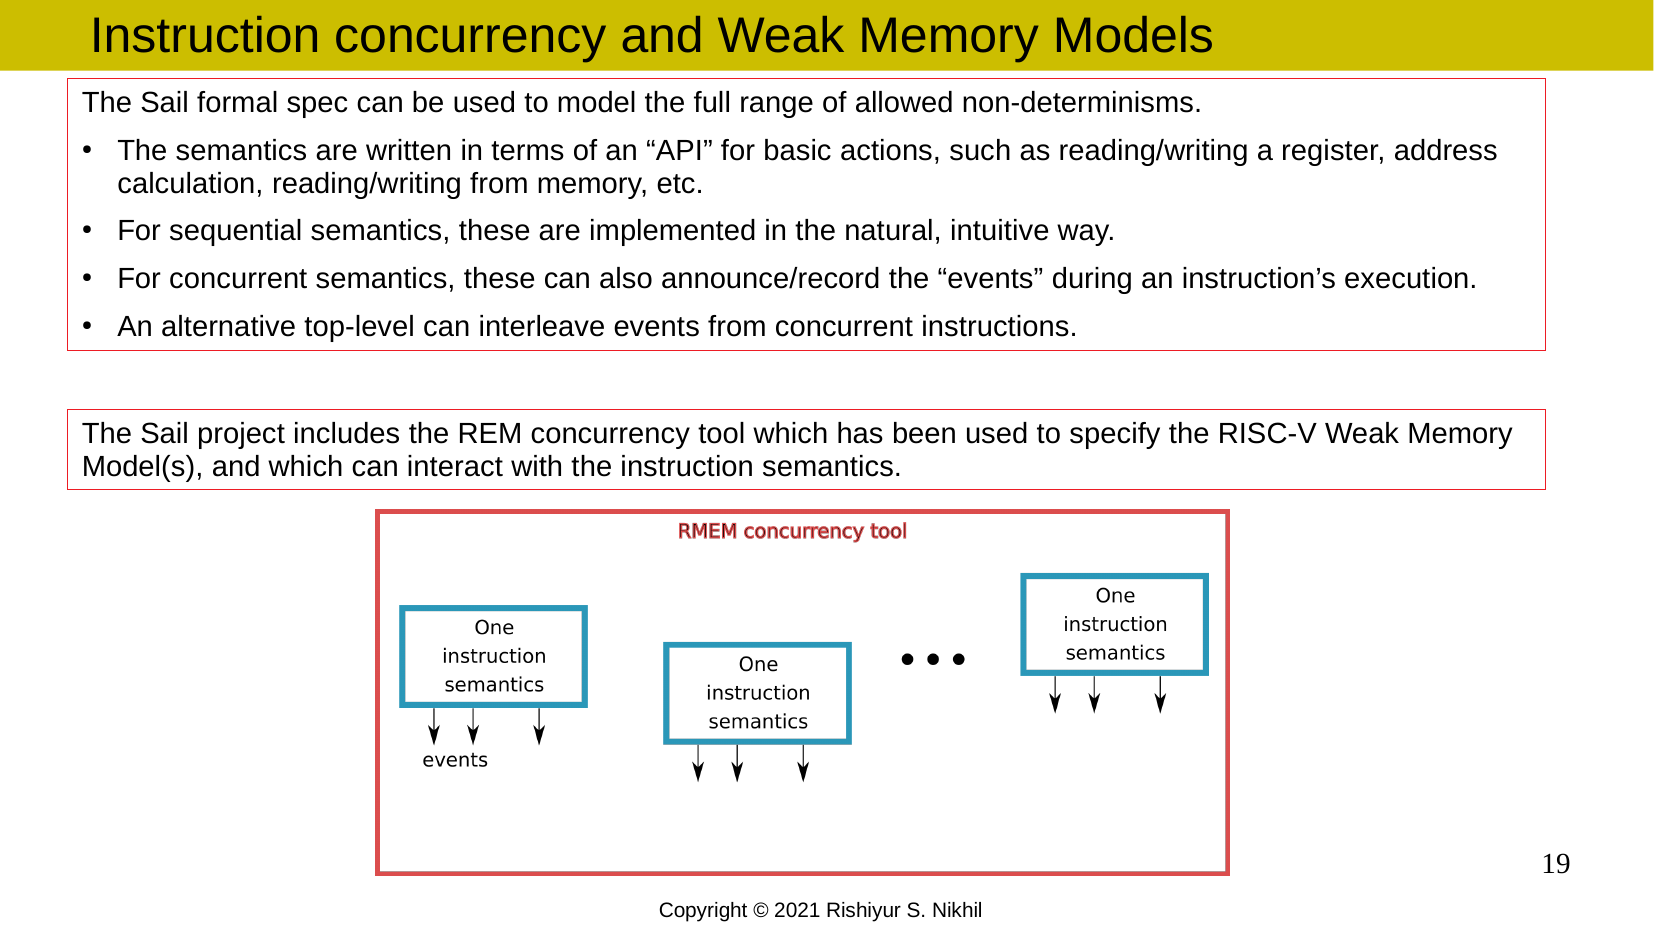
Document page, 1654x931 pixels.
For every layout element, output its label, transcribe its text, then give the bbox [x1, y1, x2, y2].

text_box The Sail project includes the REM concurrency tool which has been used to specify the RISC-V Weak Memory Model(s), and which can interact with the instruction semantics. [67, 409, 1546, 490]
picture [375, 509, 1230, 876]
text_box Instruction concurrency and Weak Memory Models [0, 0, 1654, 71]
text_box The Sail formal spec can be used to model the full range of allowed non-determinisms. The semantics are written in terms of an “API” for basic actions, such as reading/writing a register, address calculation, reading/writing from memory, etc. For sequential semantics, these are implemented in the natural, intuitive way. For concurrent semantics, these can also announce/record the “events” during an instruction’s execution. An alternative top-level can interleave events from concurrent instructions. [67, 78, 1546, 351]
